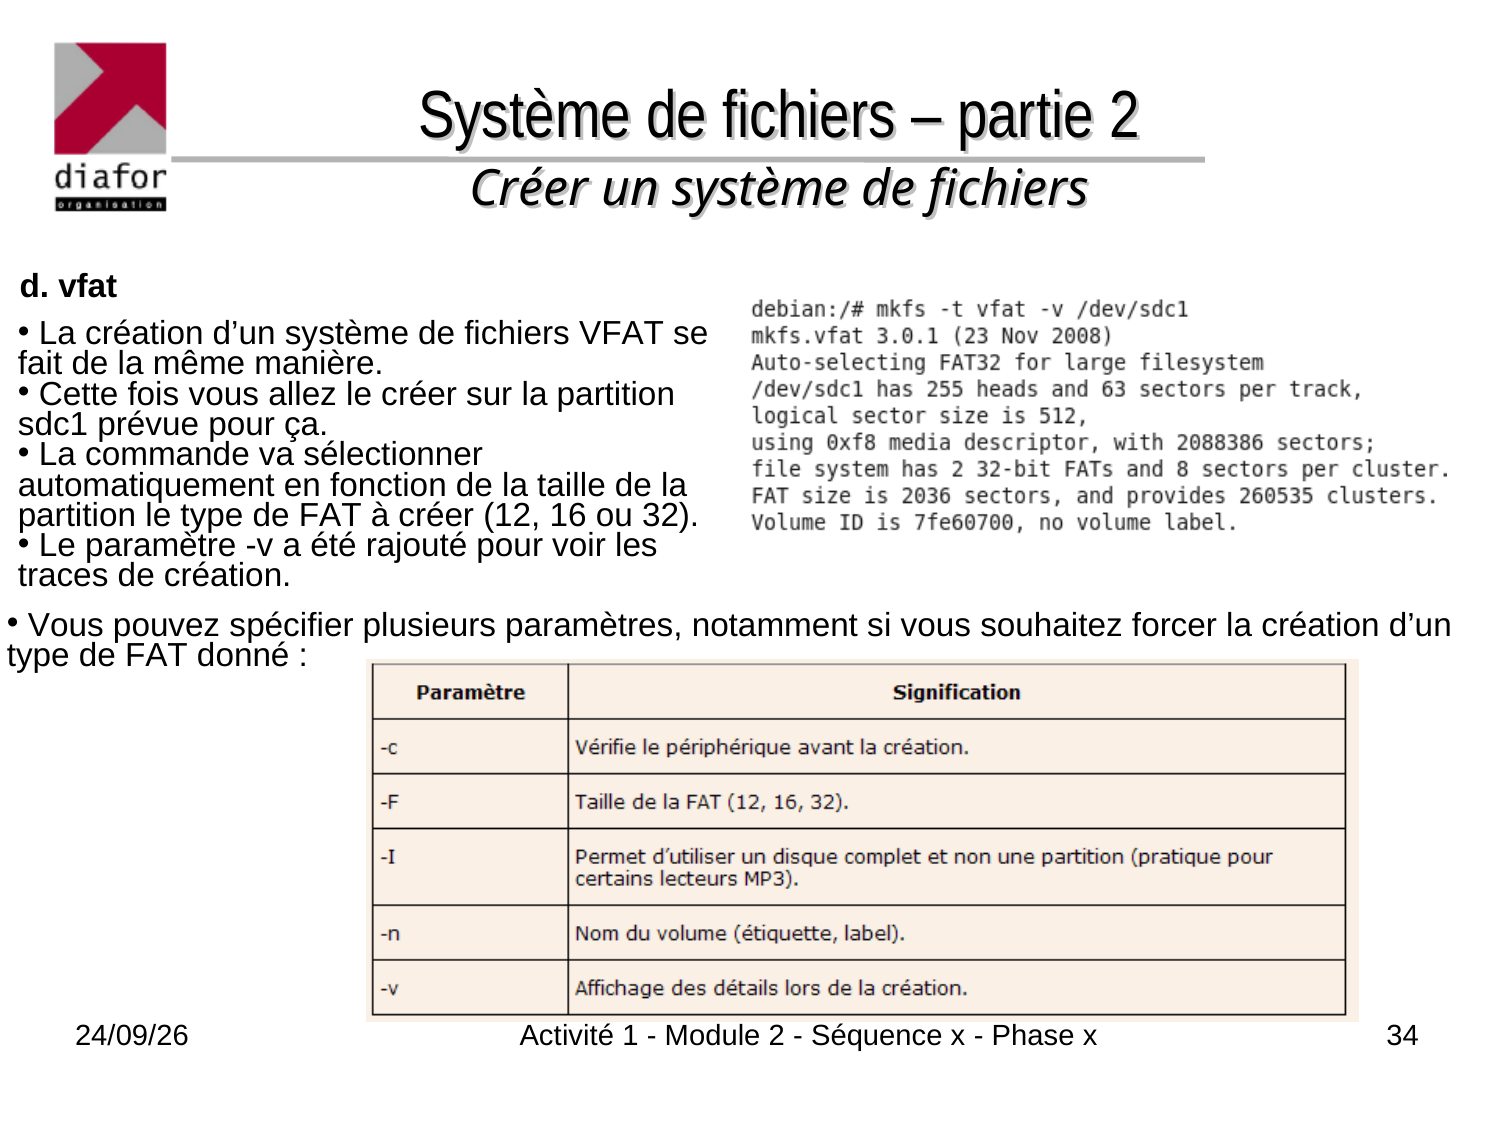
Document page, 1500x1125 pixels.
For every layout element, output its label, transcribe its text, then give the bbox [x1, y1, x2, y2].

picture [750, 295, 1447, 538]
text_box d. vfat [4, 265, 532, 311]
text_box Vous pouvez spécifier plusieurs paramètres, notamment si vous souhaitez forcer la création d’un type de FAT donné : [0, 604, 1500, 681]
picture [53, 42, 168, 213]
text_box La création d’un système de fichiers VFAT se fait de la même manière. Cette fois vous allez le créer sur la partition sdc1 prévue pour ça. La commande va sélectionner automatiquement en fonction de la taille de la partition le type de FAT à créer (12, 16 ou 32). Le paramètre -v a été rajouté pour voir les traces de création. [3, 312, 739, 601]
picture [366, 659, 1359, 1022]
title Système de fichiers – partie 2 Créer un système de fichiers [104, 45, 1455, 250]
